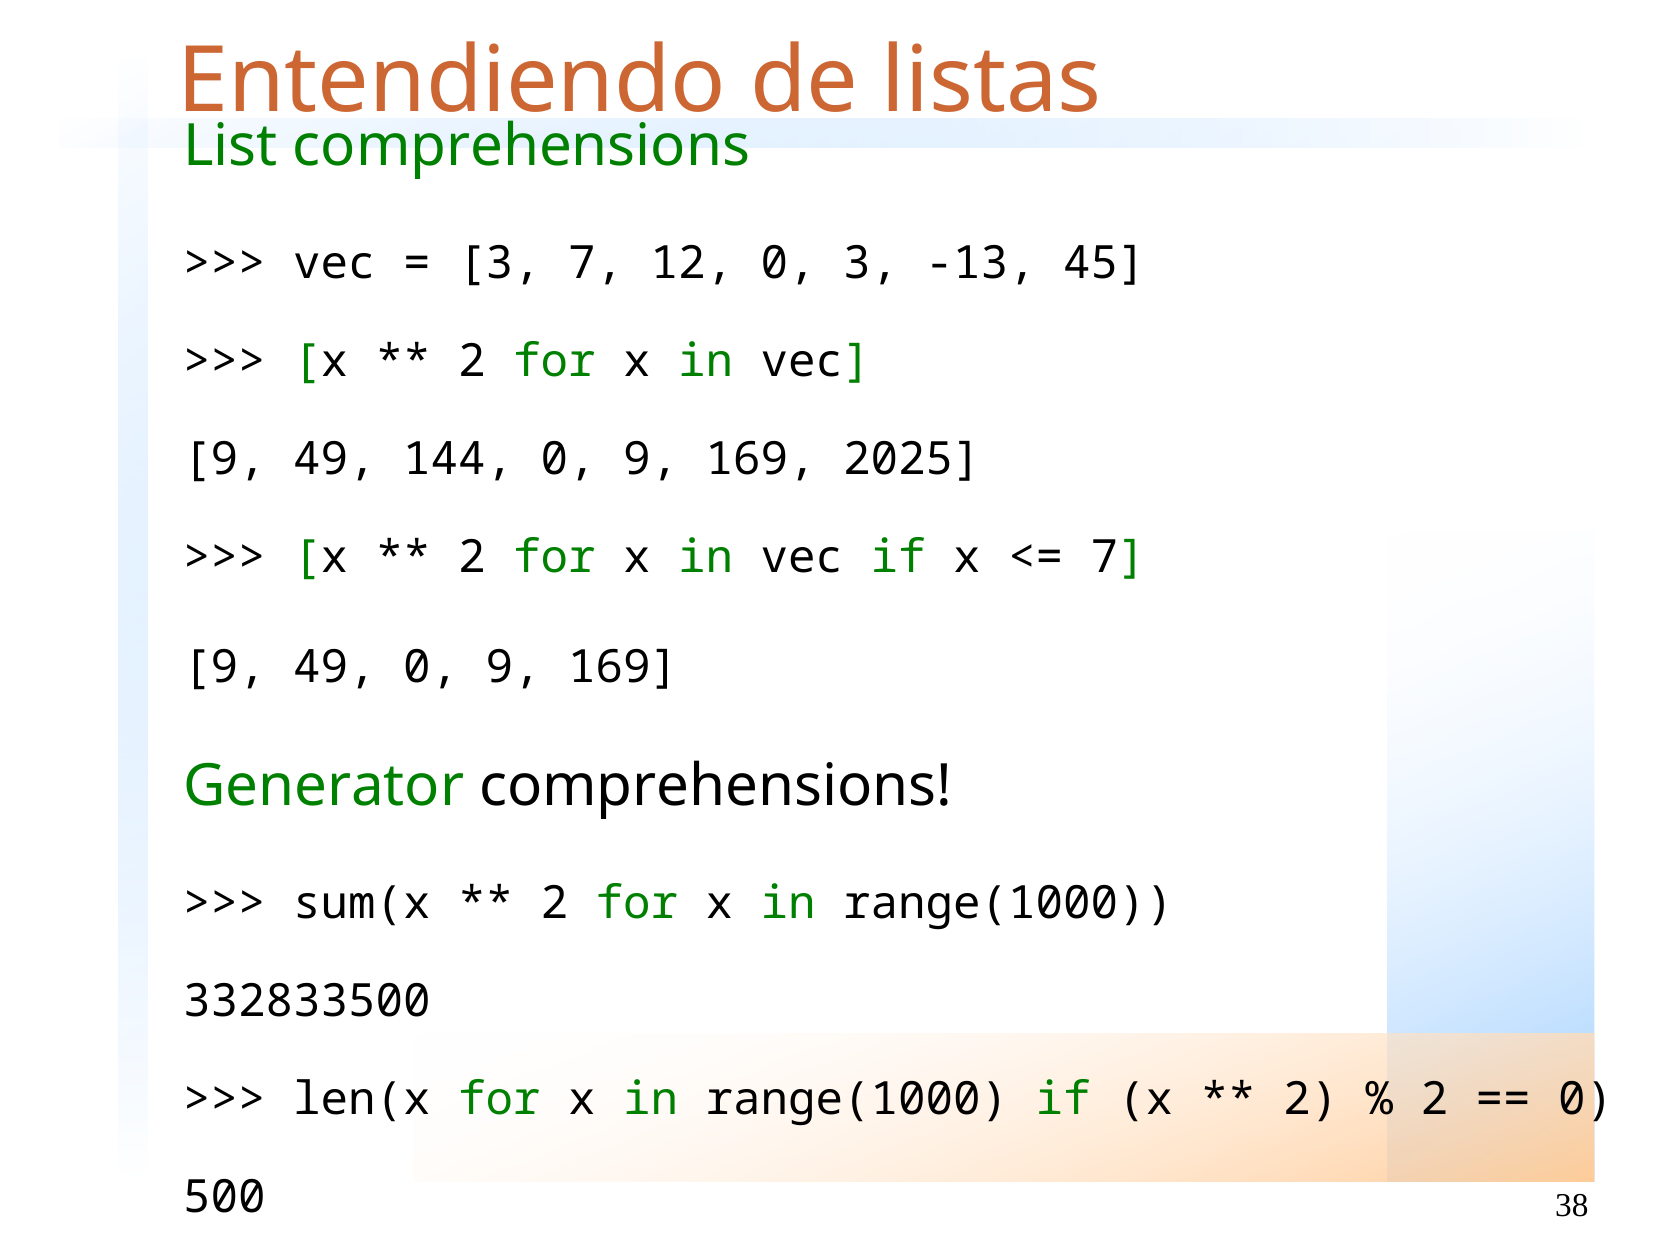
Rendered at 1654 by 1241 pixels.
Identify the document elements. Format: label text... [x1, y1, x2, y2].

text_box List comprehensions >>> vec = [3, 7, 12, 0, 3, -13, 45] >>> [x ** 2 for x in vec] [9, 49, 144, 0, 9, 169, 2025] >>> [x ** 2 for x in vec if x <= 7] [9, 49, 0, 9, 169] Generator comprehensions! >>> sum(x ** 2 for x in range(1000)) 332833500 >>> len(x for x in range(1000) if (x ** 2) % 2 == 0) 500 [147, 126, 1625, 1202]
title Entendiendo de listas [177, 0, 1595, 126]
